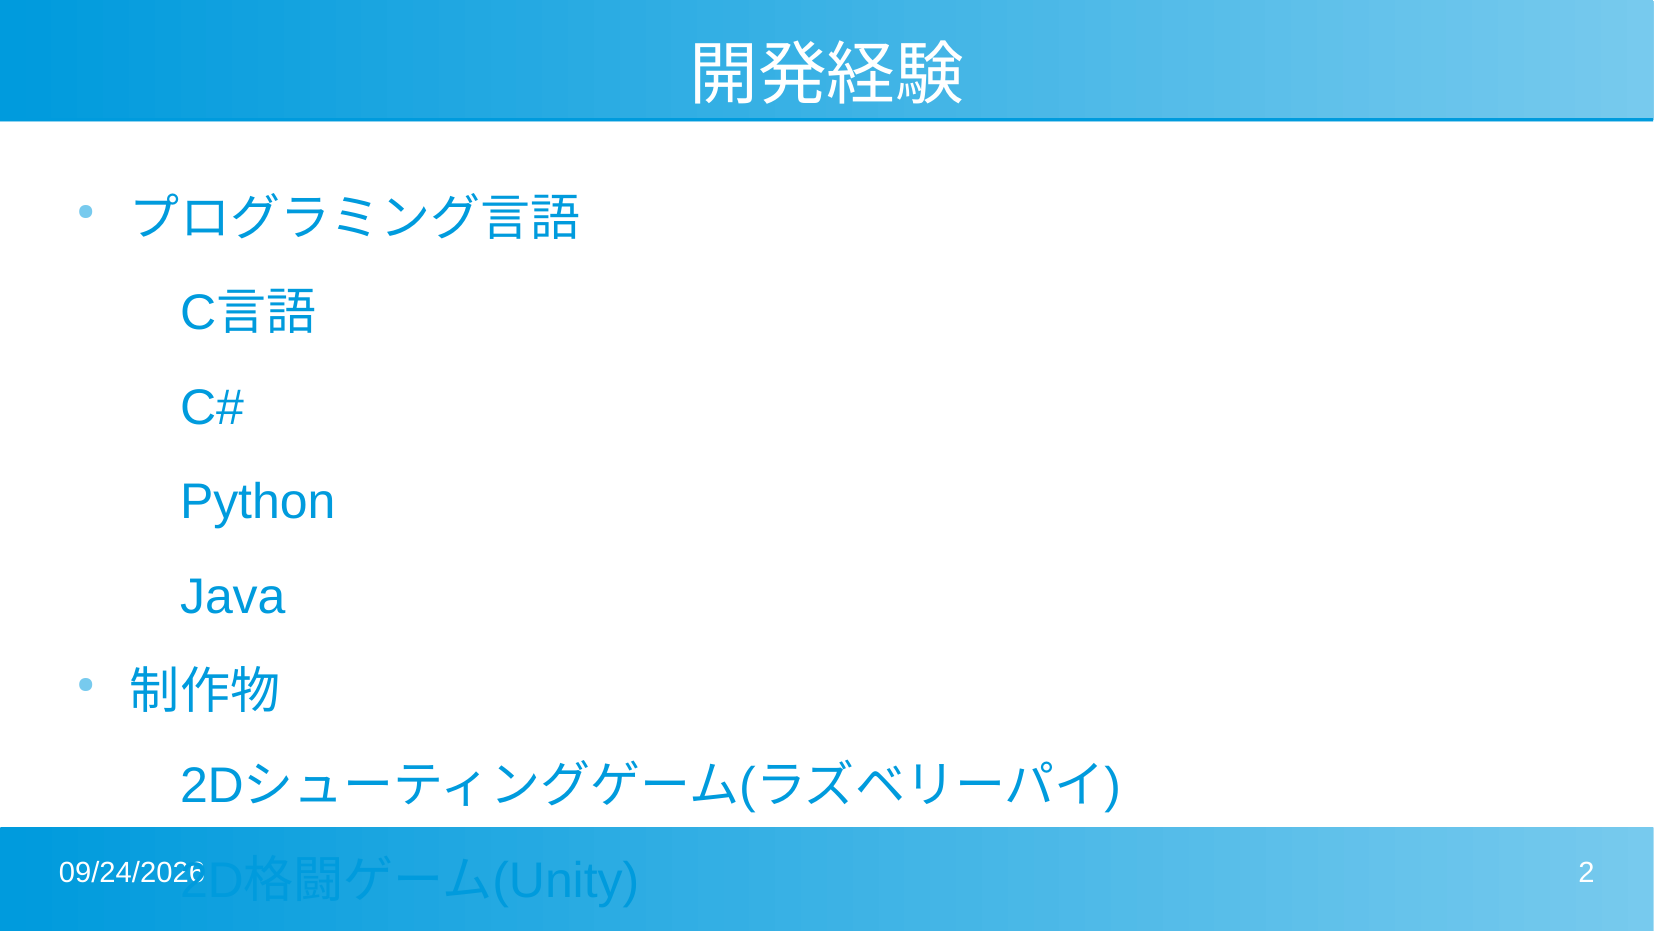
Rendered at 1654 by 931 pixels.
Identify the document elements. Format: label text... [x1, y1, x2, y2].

list プログラミング言語 C言語 C# Python Java 制作物 2Dシューティングゲーム(ラズベリーパイ) 2D格闘ゲーム(Unity) [59, 177, 1595, 768]
title 開発経験 [59, 29, 1595, 108]
